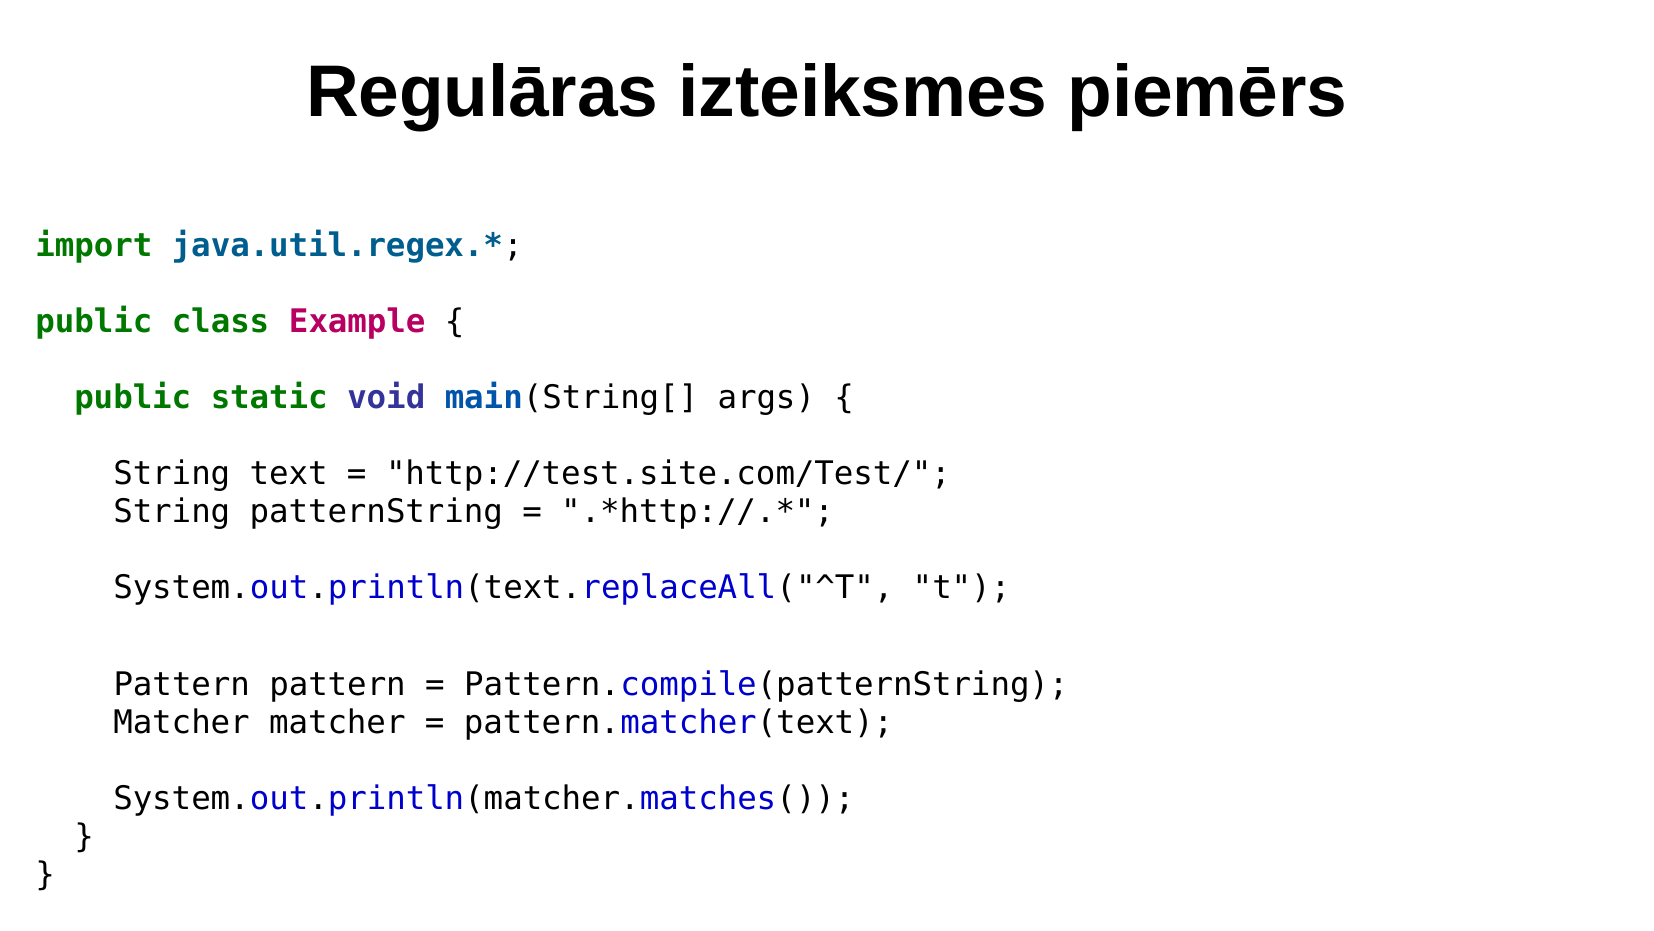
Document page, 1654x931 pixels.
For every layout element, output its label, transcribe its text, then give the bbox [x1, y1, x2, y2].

title Regulāras izteiksmes piemērs [82, 37, 1571, 147]
list import java.util.regex.*; public class Example { public static void main(String[] args) { String text = "http://test.site.com/Test/"; String patternString = ".*http://.*"; System.out.println(text.replaceAll("^T", "t"); Pattern pattern = Pattern.compile(patternString); Matcher matcher = pattern.matcher(text); System.out.println(matcher.matches()); } } [35, 150, 1607, 895]
